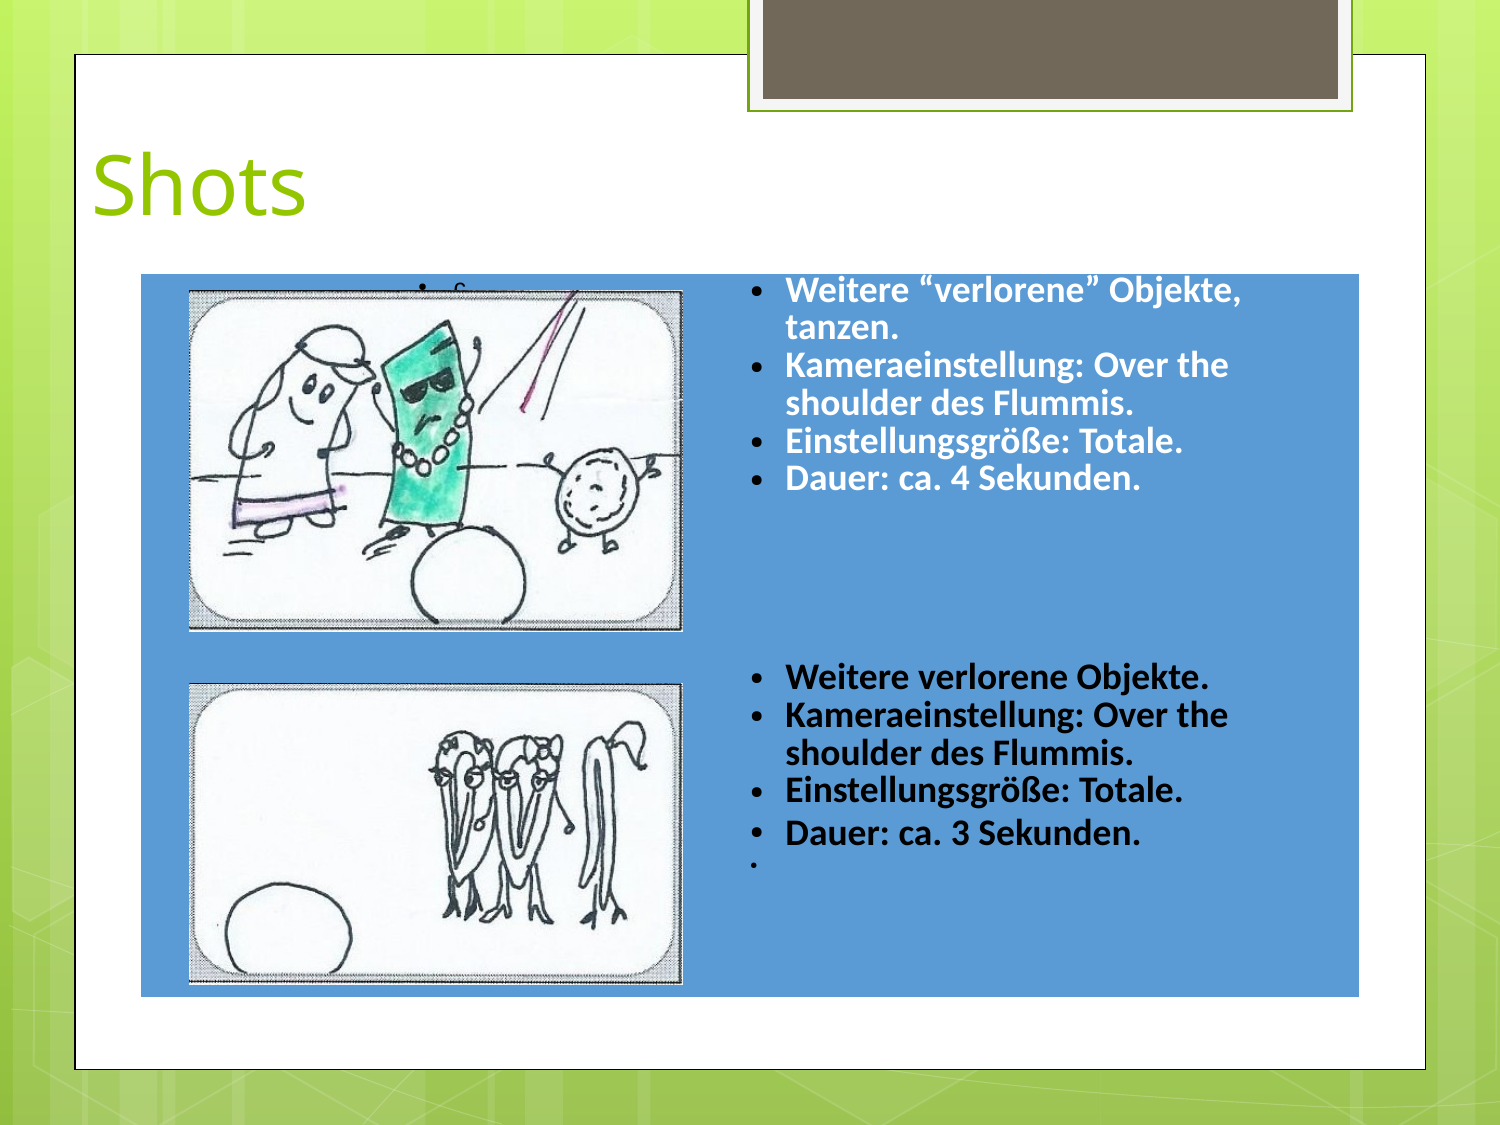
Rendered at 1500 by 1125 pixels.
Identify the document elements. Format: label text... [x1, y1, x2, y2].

picture [189, 290, 683, 632]
title Shots [76, 51, 1229, 240]
table_header c [141, 274, 750, 661]
table_cell Weitere verlorene Objekte. Kameraeinstellung: Over the shoulder des Flummis. Einstellungsgröße: Totale. Dauer: ca. 3 Sekunden. [750, 661, 1359, 997]
table_cell [141, 661, 750, 997]
picture [189, 683, 683, 986]
table_header Weitere “verlorene” Objekte, tanzen. Kameraeinstellung: Over the shoulder des Flummis. Einstellungsgröße: Totale. Dauer: ca. 4 Sekunden. [750, 274, 1359, 661]
